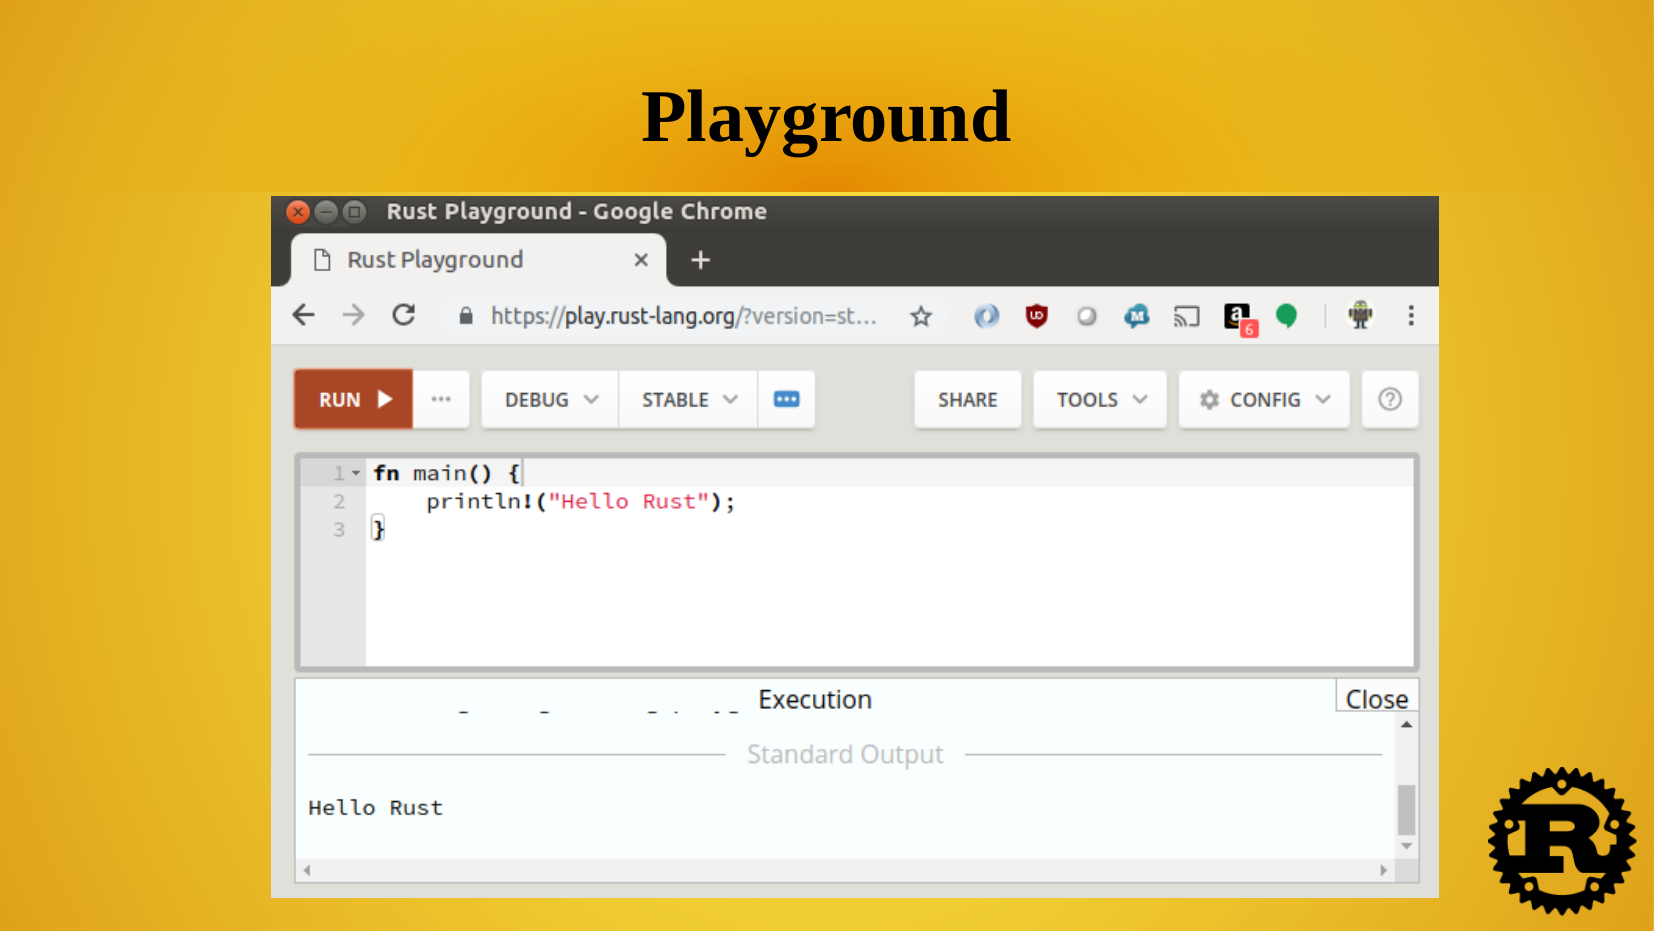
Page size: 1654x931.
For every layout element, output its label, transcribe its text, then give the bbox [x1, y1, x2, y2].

picture [1488, 767, 1639, 918]
title Playground [82, 35, 1571, 189]
picture [271, 196, 1439, 898]
